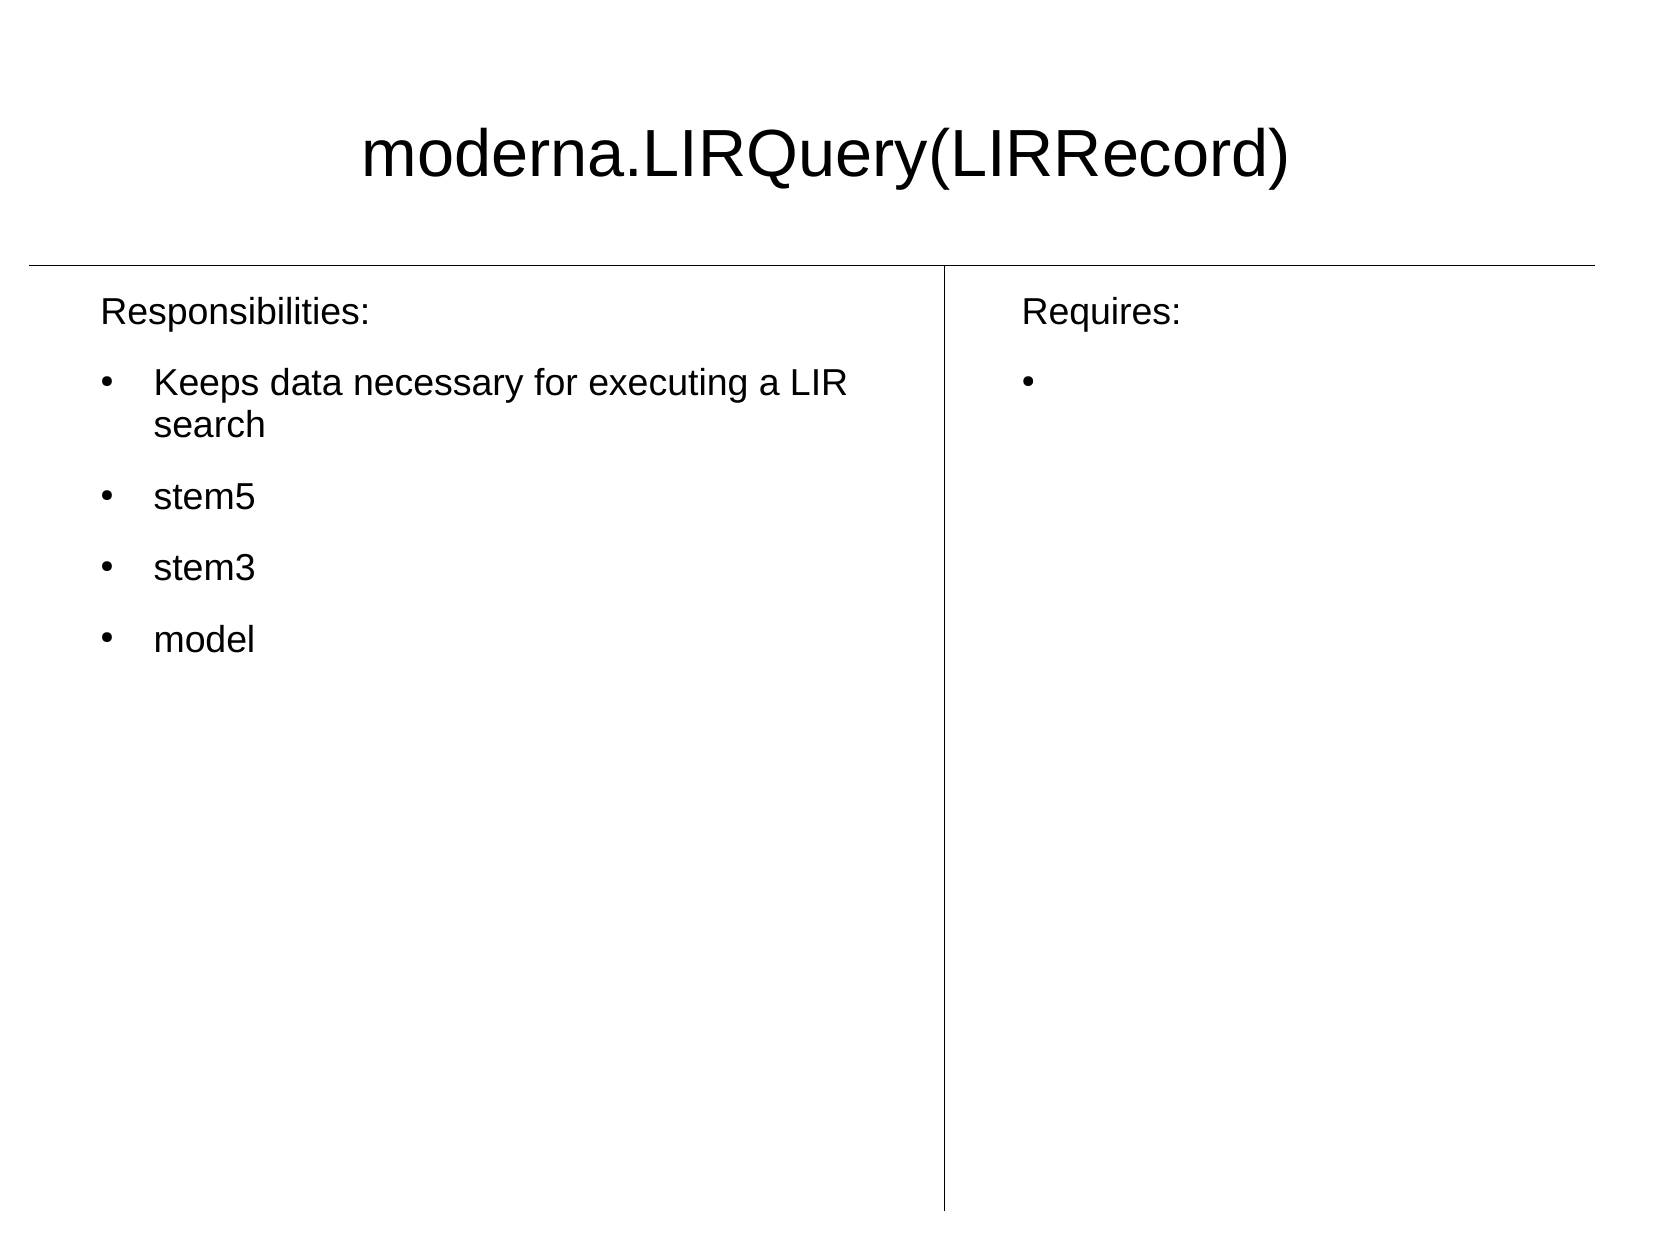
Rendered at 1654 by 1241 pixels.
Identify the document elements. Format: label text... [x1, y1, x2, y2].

list Requires: [1003, 290, 1572, 1094]
list Responsibilities: Keeps data necessary for executing a LIR search stem5 stem3 model [82, 290, 886, 1094]
title moderna.LIRQuery(LIRRecord) [82, 49, 1571, 257]
